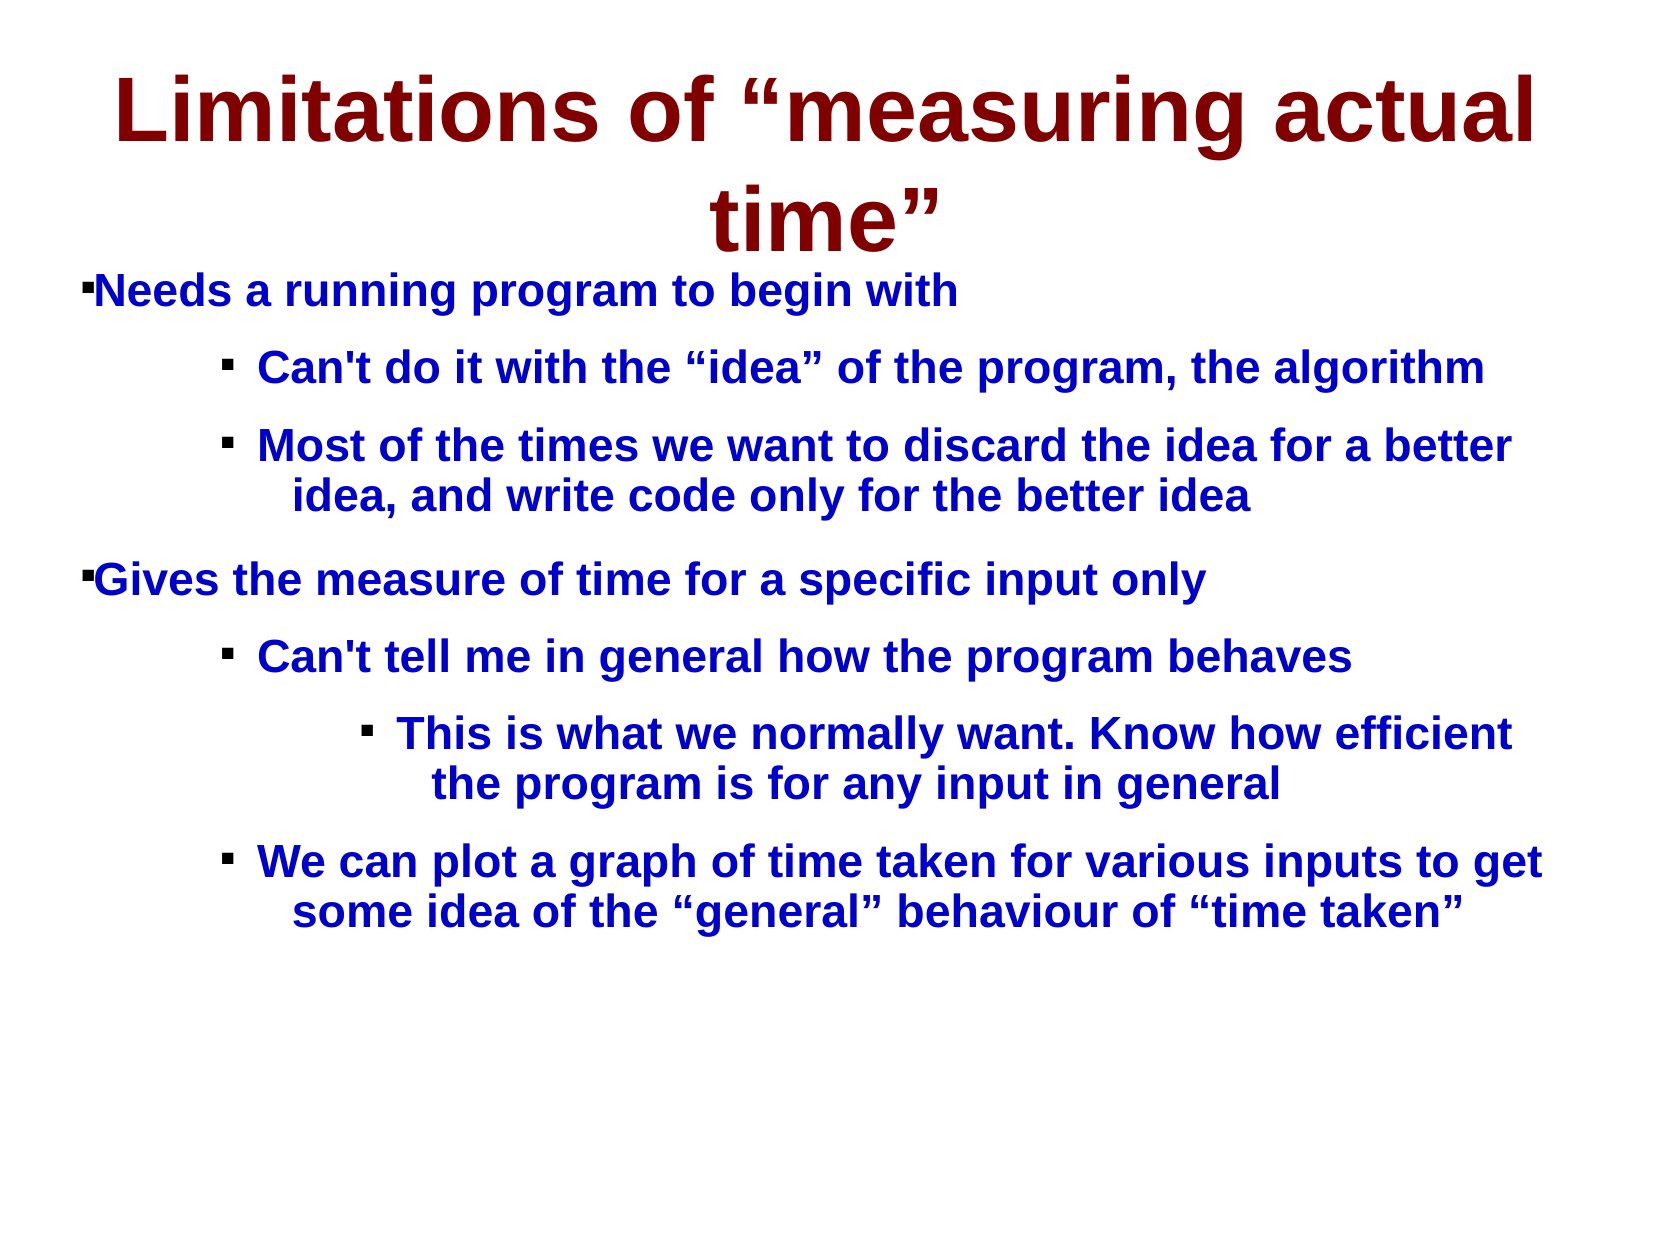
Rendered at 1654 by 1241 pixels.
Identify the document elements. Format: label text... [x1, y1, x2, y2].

list Needs a running program to begin with Can't do it with the “idea” of the program, the algorithm Most of the times we want to discard the idea for a better idea, and write code only for the better idea Gives the measure of time for a specific input only Can't tell me in general how the program behaves This is what we normally want. Know how efficient the program is for any input in general We can plot a graph of time taken for various inputs to get some idea of the “general” behaviour of “time taken” [82, 260, 1571, 980]
title Limitations of “measuring actual time” [82, 49, 1571, 257]
